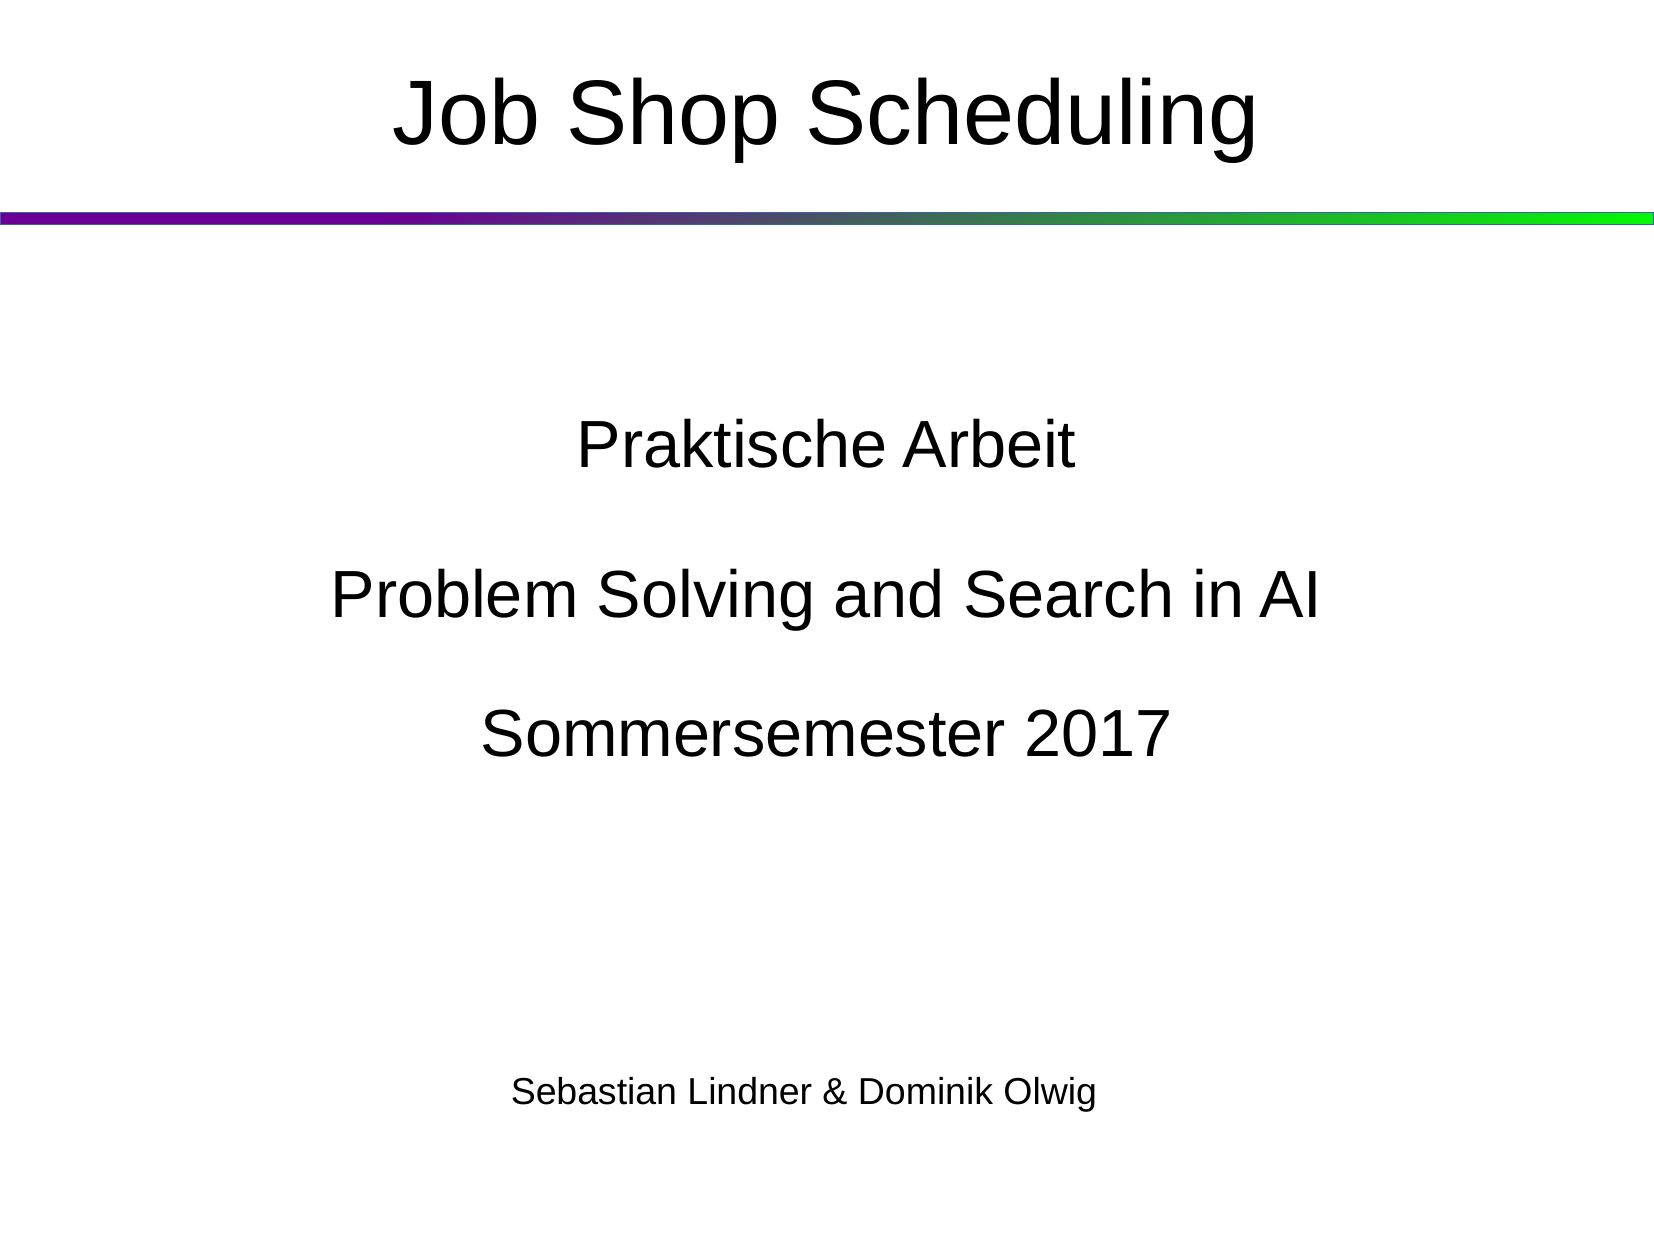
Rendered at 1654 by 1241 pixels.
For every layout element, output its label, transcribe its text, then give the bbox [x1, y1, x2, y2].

title Job Shop Scheduling [82, 49, 1571, 178]
subtitle Praktische Arbeit Problem Solving and Search in AI Sommersemester 2017 [82, 200, 1571, 1128]
text_box Sebastian Lindner & Dominik Olwig [496, 1062, 1217, 1120]
